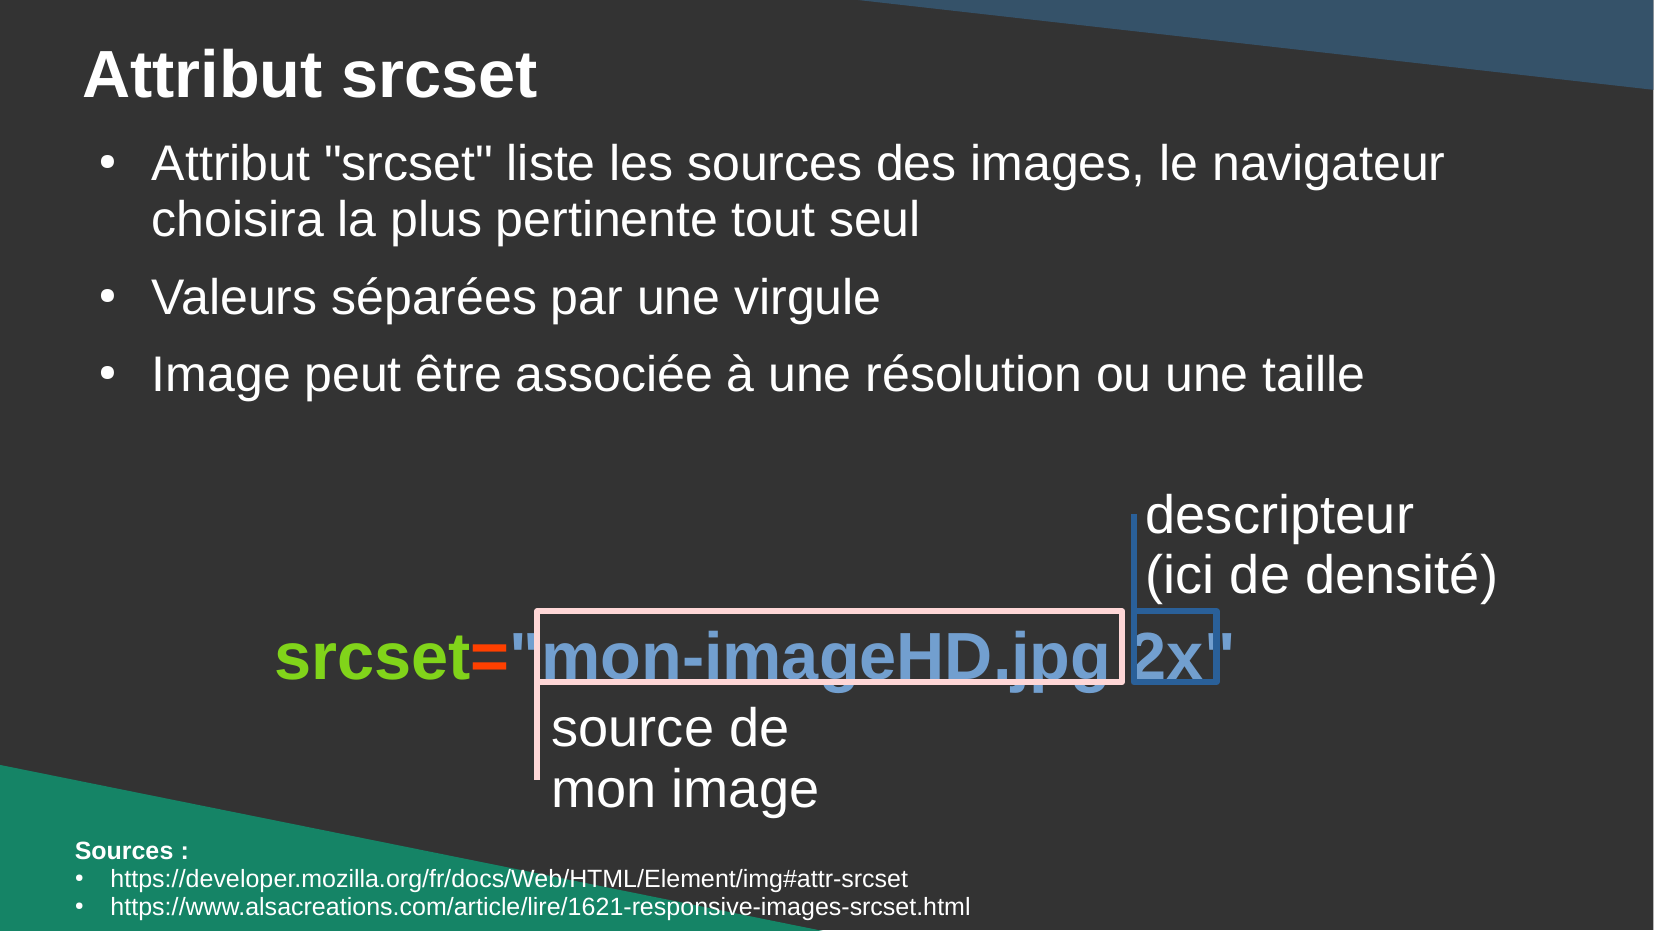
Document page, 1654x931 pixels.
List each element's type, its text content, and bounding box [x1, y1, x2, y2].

text_box [0, 764, 318, 931]
text_box srcset="mon-imageHD.jpg 2x" [540, 611, 1264, 701]
text_box Sources : https://developer.mozilla.org/fr/docs/Web/HTML/Element/img#attr-srcset https://www.alsacreations.com/article/lire/1621-responsive-images-srcset.html [60, 829, 1546, 931]
list Attribut "srcset" liste les sources des images, le navigateur choisira la plus pertinente tout seul Valeurs séparées par une virgule Image peut être associée à une résolution ou une taille [80, 135, 1605, 479]
text_box srcset="mon-imageHD.jpg 2x" [1137, 614, 1213, 679]
text_box srcset="mon-imageHD.jpg 2x" [540, 614, 1119, 679]
title Attribut srcset [82, 37, 1571, 122]
text_box srcset="mon-imageHD.jpg 2x" [259, 611, 534, 701]
text_box [858, 0, 1654, 90]
title source de mon image [551, 697, 827, 819]
title descripteur (ici de densité) [1145, 484, 1548, 606]
